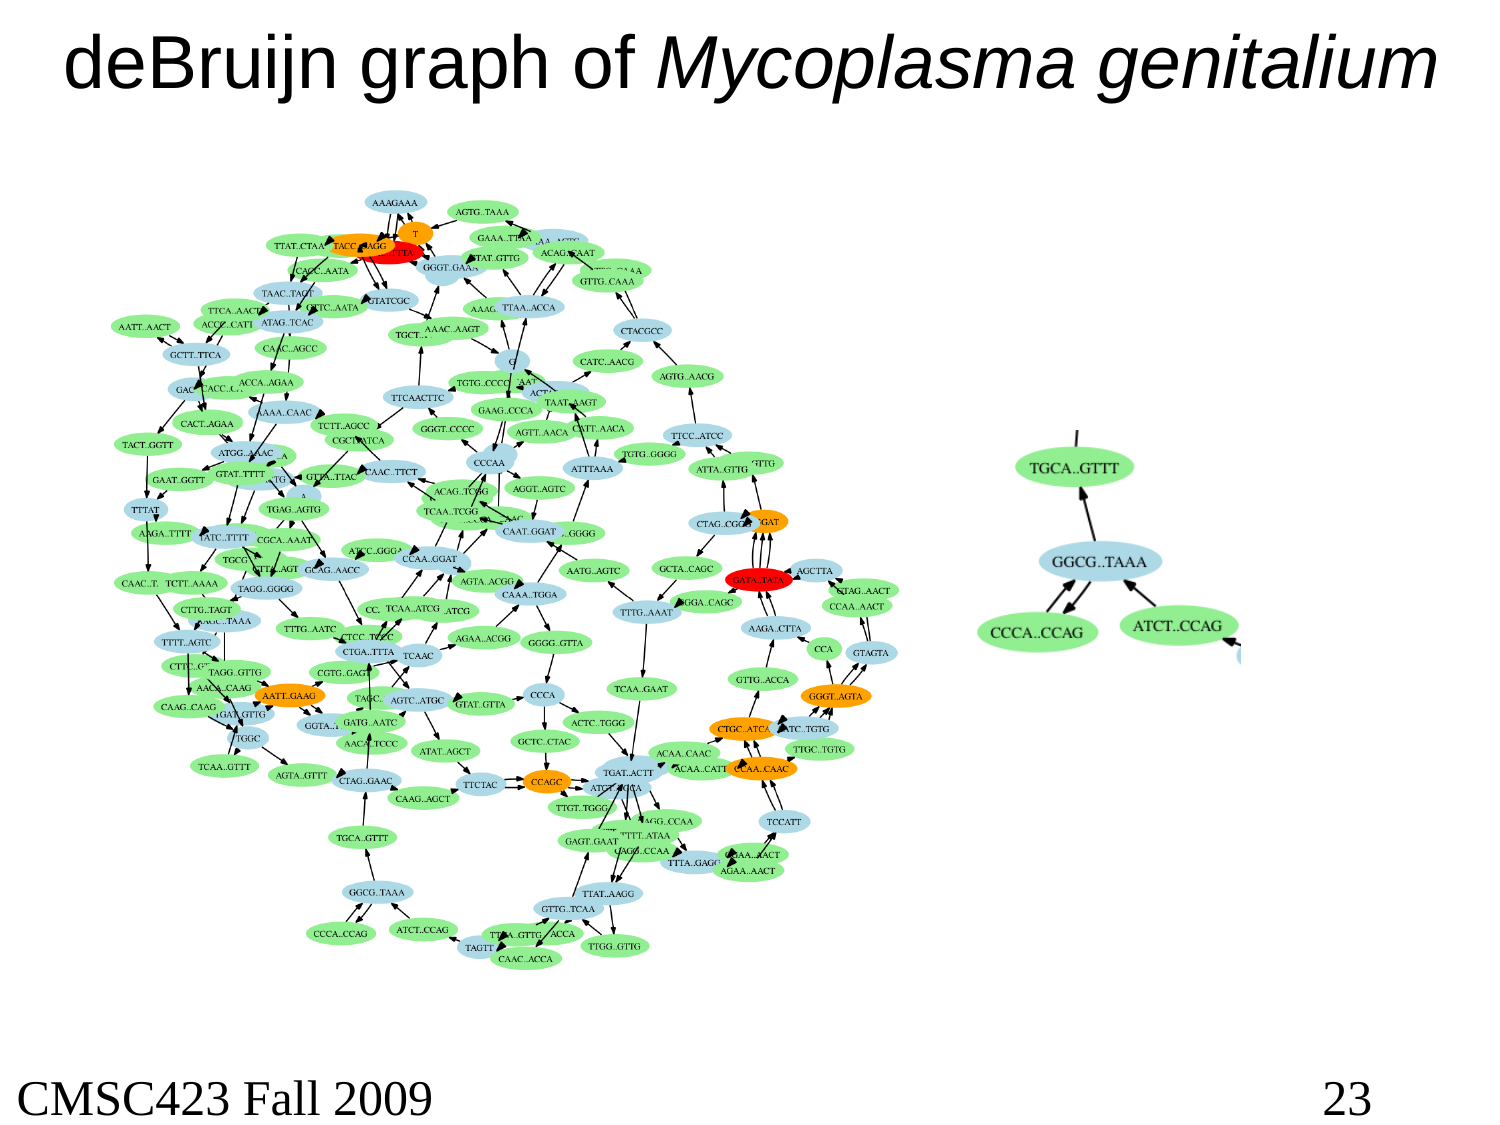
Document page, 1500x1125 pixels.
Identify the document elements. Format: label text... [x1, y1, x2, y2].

title deBruijn graph of Mycoplasma genitalium [19, 9, 1485, 116]
picture [58, 167, 920, 1029]
picture [959, 430, 1241, 670]
